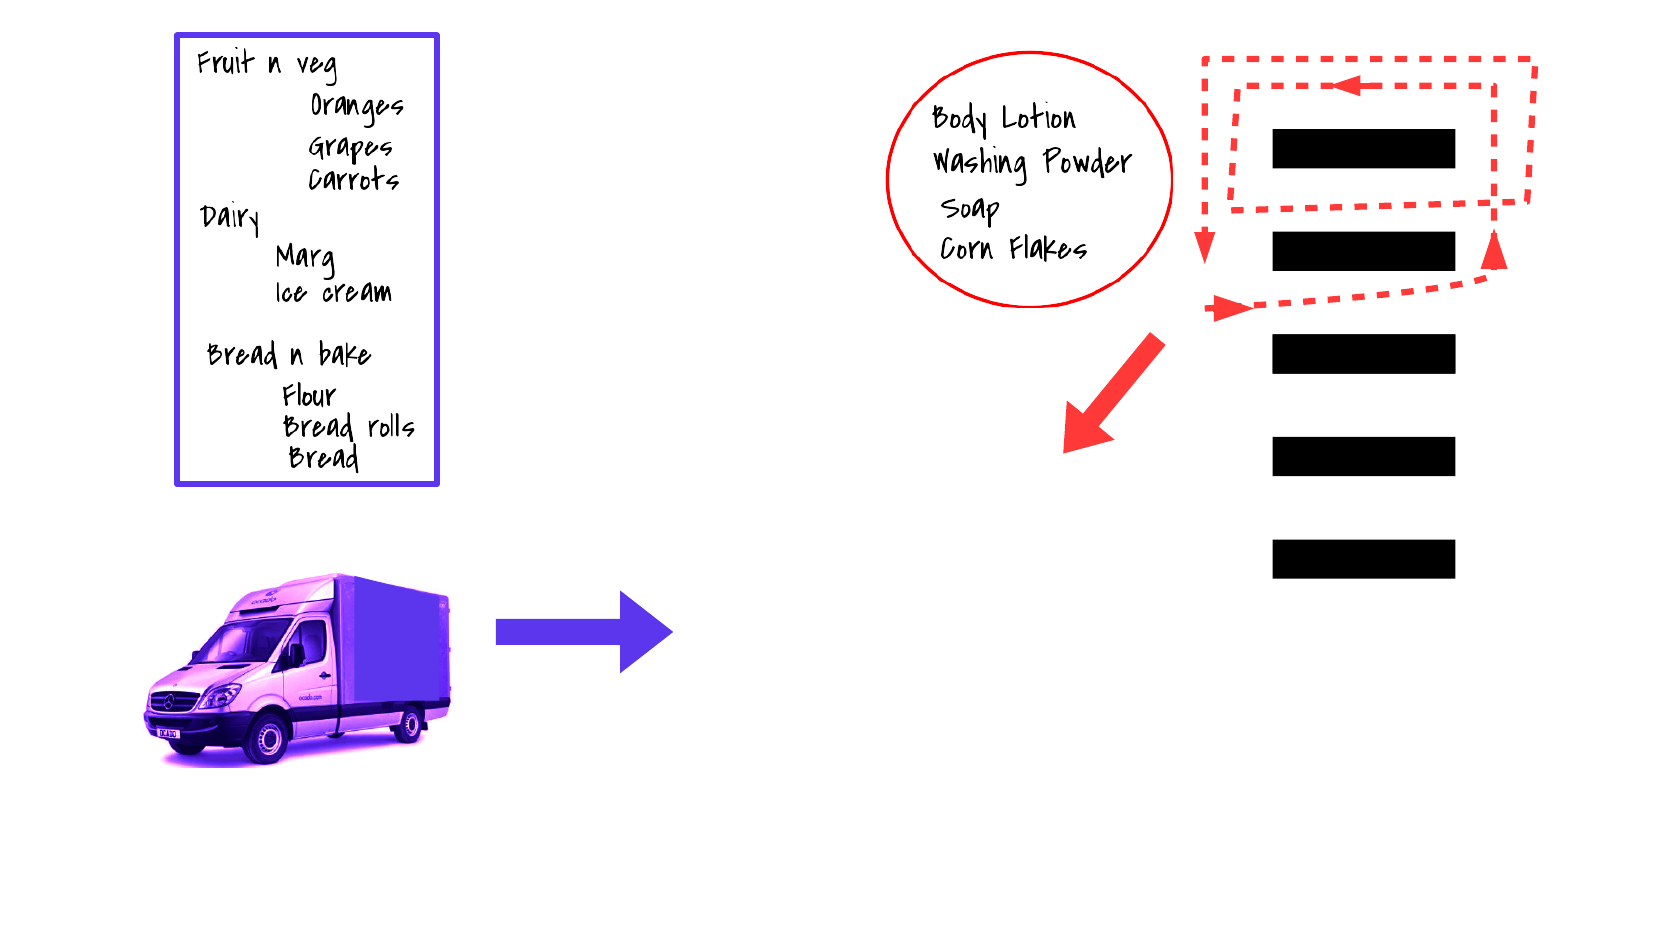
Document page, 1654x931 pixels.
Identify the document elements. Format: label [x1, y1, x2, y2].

text_box [1272, 334, 1456, 374]
text_box [1272, 231, 1456, 271]
text_box [1272, 129, 1456, 169]
text_box [1063, 332, 1166, 454]
picture [885, 50, 1173, 308]
text_box [1272, 436, 1456, 477]
text_box [354, 575, 440, 701]
picture [141, 555, 461, 768]
text_box [1272, 539, 1456, 579]
text_box [495, 590, 674, 674]
picture [188, 38, 426, 481]
